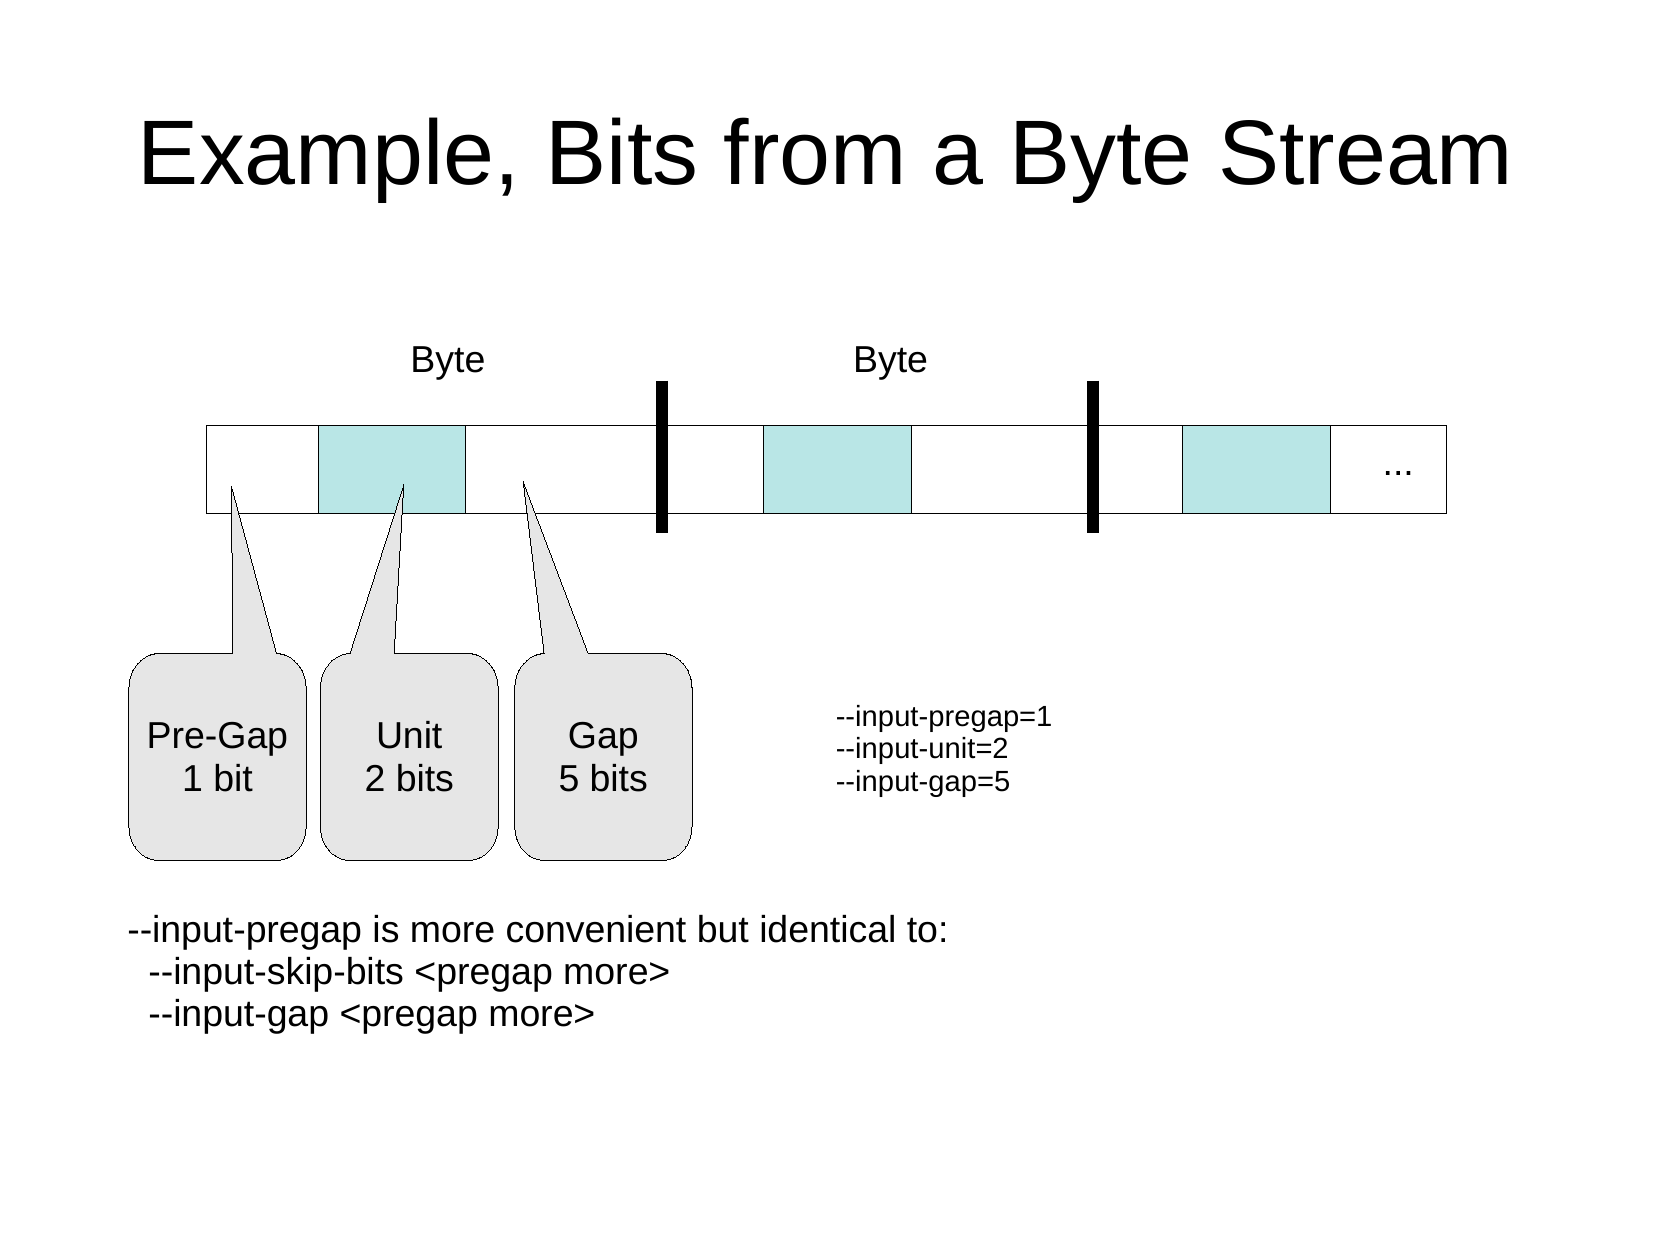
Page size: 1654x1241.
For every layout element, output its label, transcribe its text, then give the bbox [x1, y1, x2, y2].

text_box Gap 5 bits [514, 481, 693, 861]
text_box --input-pregap=1 --input-unit=2 --input-gap=5 [821, 692, 1209, 806]
text_box --input-pregap is more convenient but identical to: --input-skip-bits <pregap more> --input-gap <pregap more> [112, 900, 1002, 1042]
text_box Pre-Gap 1 bit [128, 486, 307, 861]
text_box ... [1367, 434, 1438, 491]
text_box Byte [838, 331, 993, 389]
text_box Unit 2 bits [320, 484, 499, 861]
text_box Byte [395, 331, 550, 389]
text_box [318, 425, 466, 514]
text_box [763, 425, 912, 514]
title Example, Bits from a Byte Stream [82, 56, 1571, 250]
text_box [1182, 425, 1331, 514]
